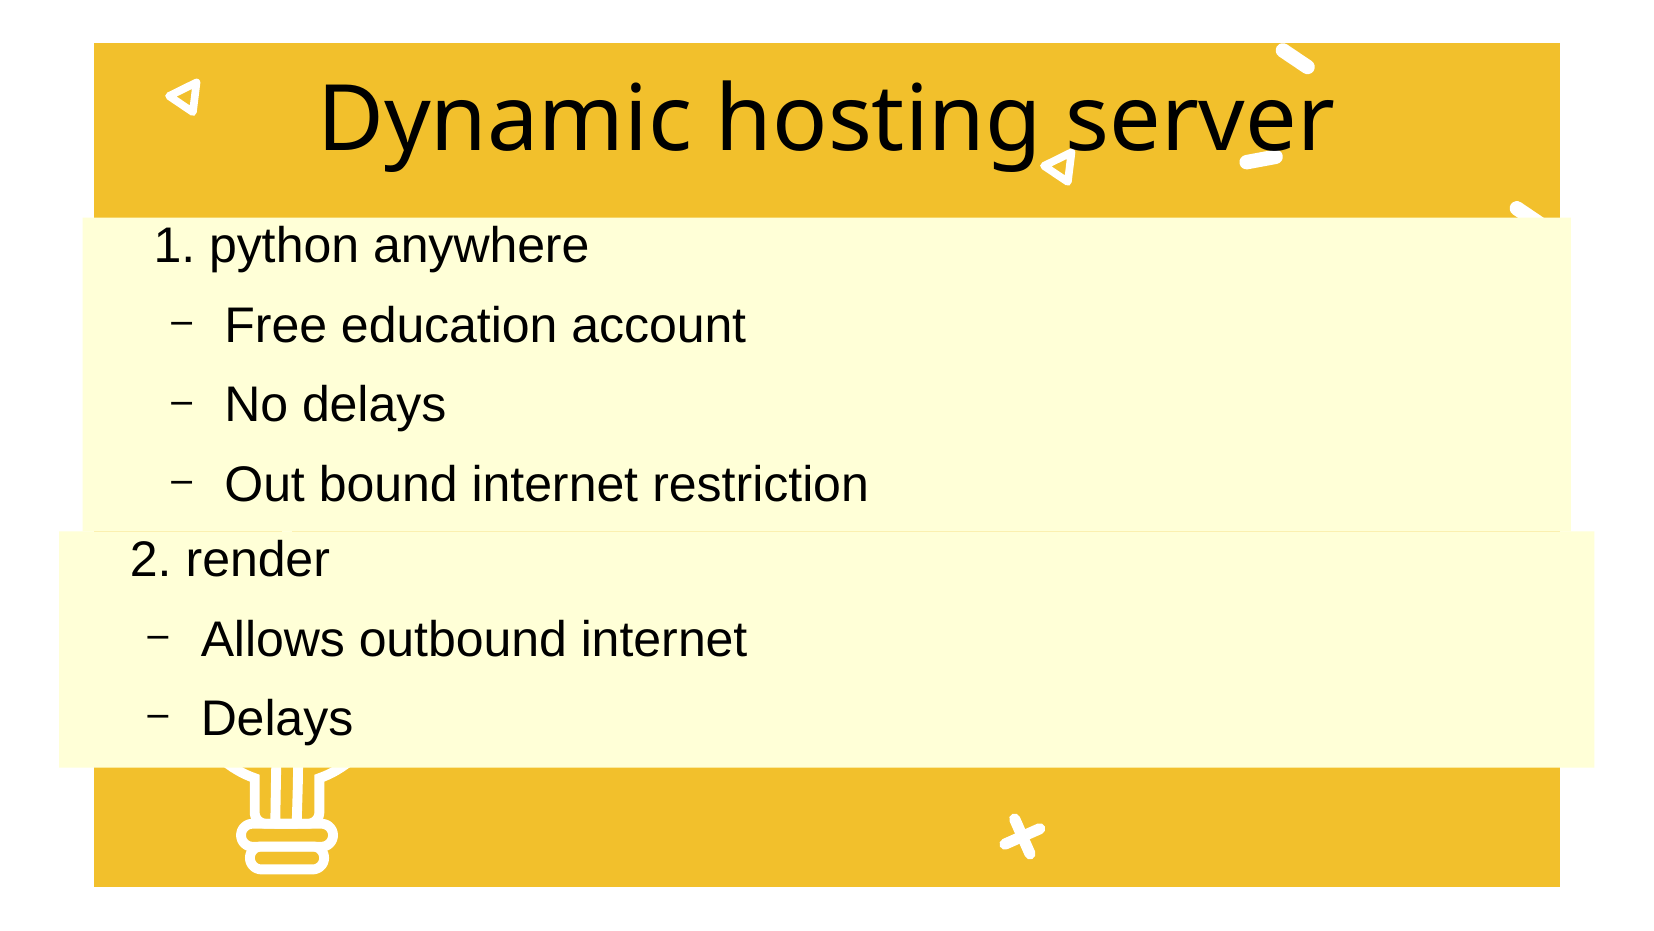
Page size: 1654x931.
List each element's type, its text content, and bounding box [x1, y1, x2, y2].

title Dynamic hosting server [82, 37, 1571, 193]
list 1. python anywhere Free education account No delays Out bound internet restriction [82, 217, 1571, 531]
list 2. render Allows outbound internet Delays [59, 531, 1595, 768]
